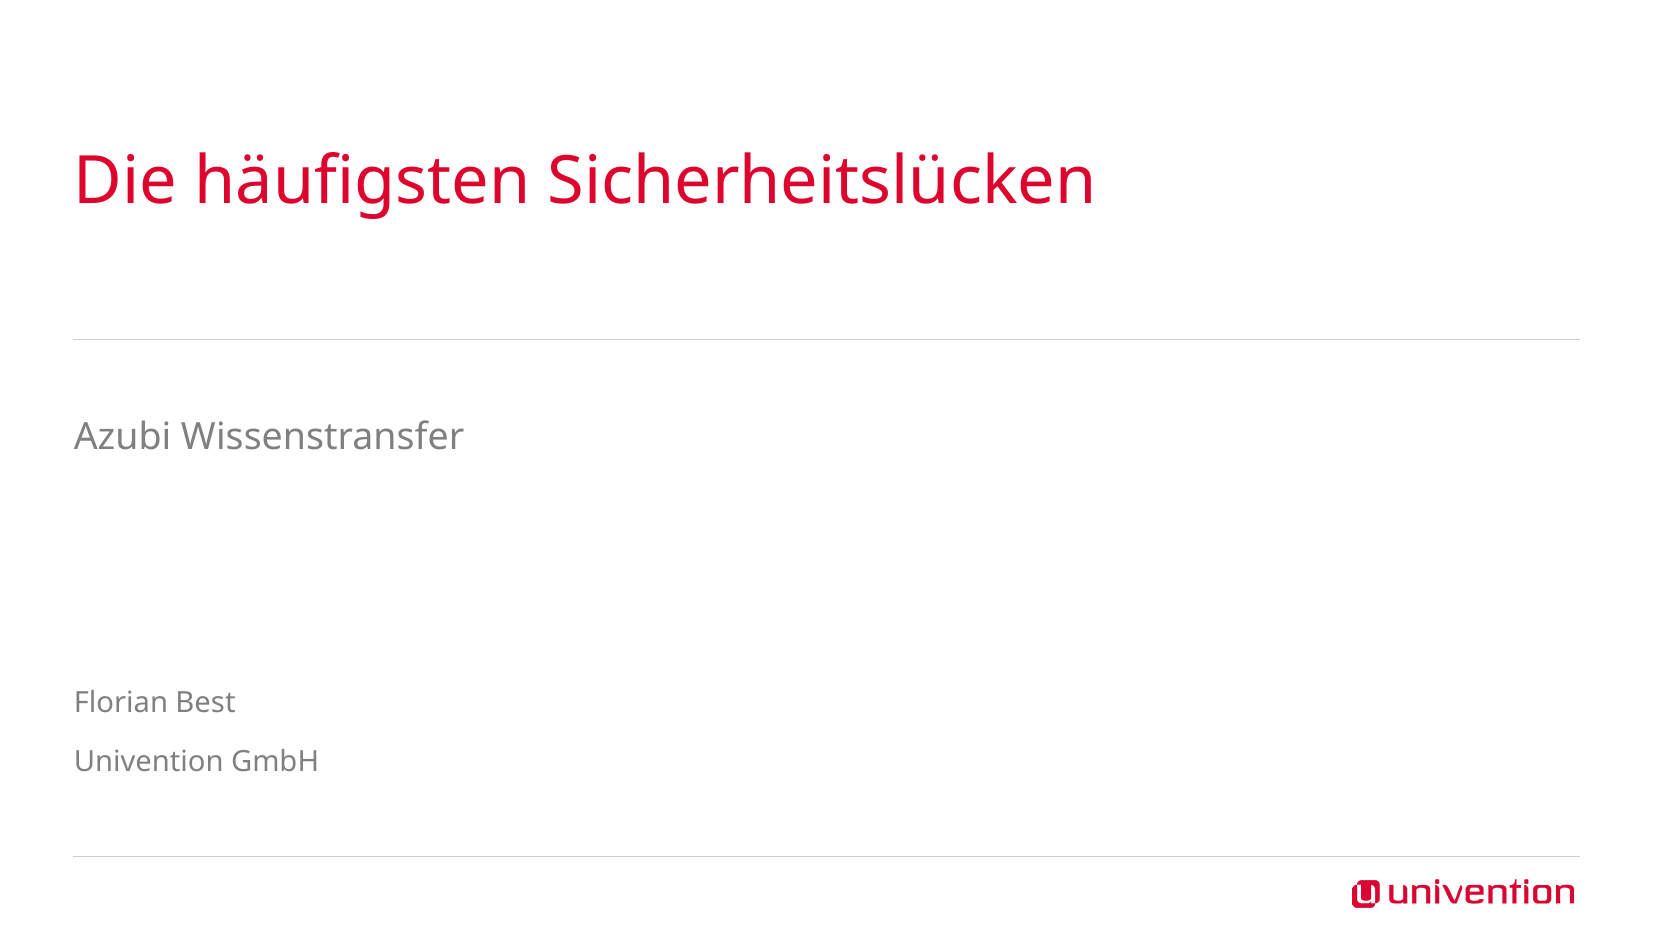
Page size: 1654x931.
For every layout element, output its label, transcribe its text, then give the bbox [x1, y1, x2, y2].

picture [1352, 879, 1574, 908]
list Florian Best Univention GmbH [73, 615, 1580, 827]
title Die häufigsten Sicherheitslücken [73, 59, 1580, 296]
list Azubi Wissenstransfer [73, 383, 1580, 596]
